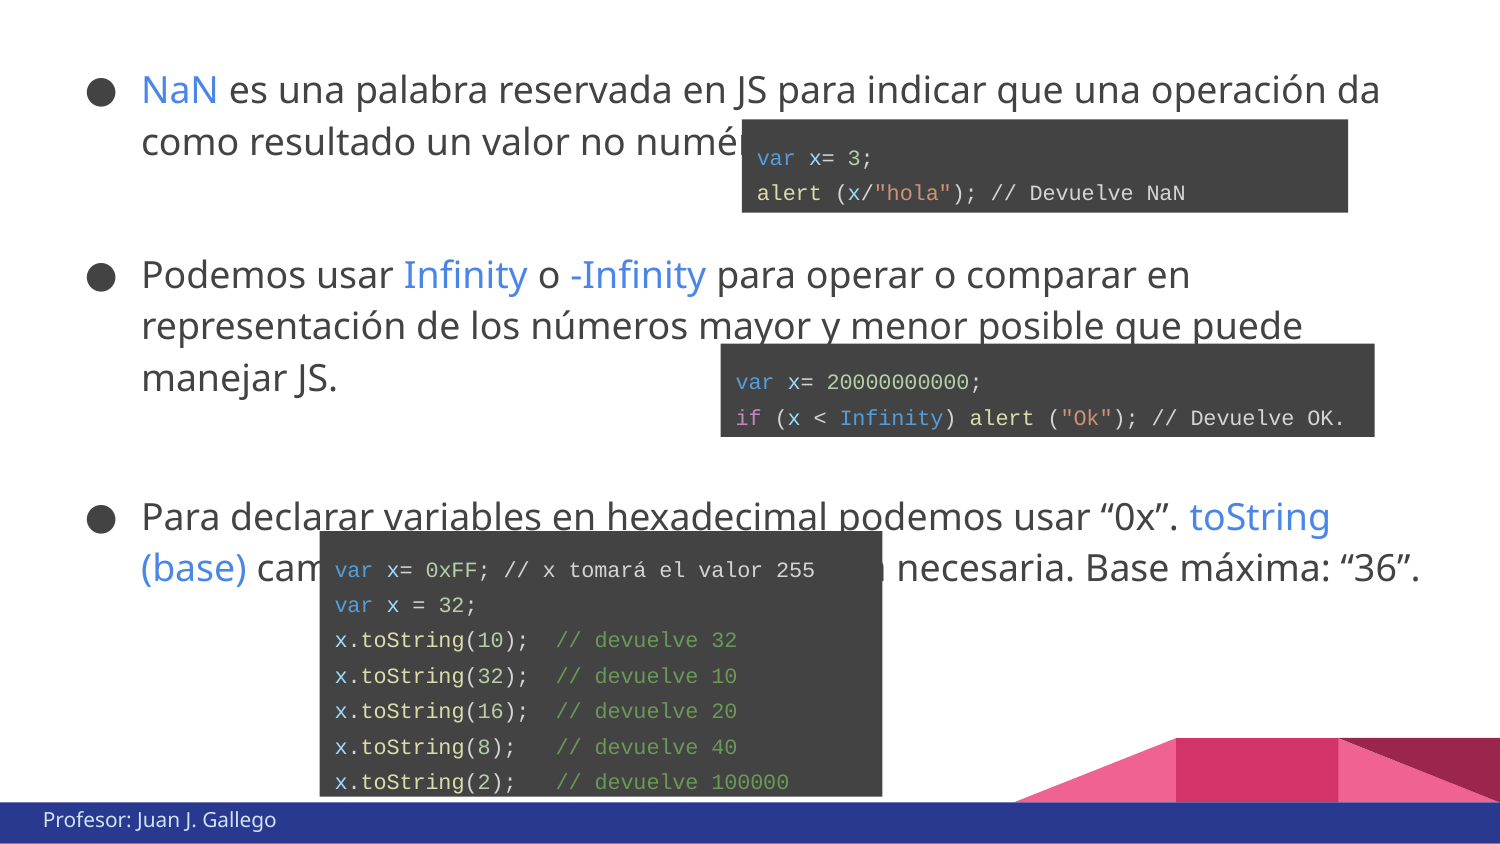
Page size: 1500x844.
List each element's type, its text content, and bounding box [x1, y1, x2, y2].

text_box var x= 3; alert (x/"hola"); // Devuelve NaN [741, 119, 1349, 213]
text_box var x= 20000000000; if (x < Infinity) alert ("Ok"); // Devuelve OK. [720, 343, 1375, 437]
text_box var x= 0xFF; // x tomará el valor 255 var x = 32; x.toString(10); // devuelve 32 x.toString(32); // devuelve 10 x.toString(16); // devuelve 20 x.toString(8); // devuelve 40 x.toString(2); // devuelve 100000 [319, 531, 883, 797]
list NaN es una palabra reservada en JS para indicar que una operación da como resultado un valor no numérico. Ej: Podemos usar Infinity o -Infinity para operar o comparar en representación de los números mayor y menor posible que puede manejar JS. Para declarar variables en hexadecimal podemos usar “0x”. toString (base) cambia el valor en la base numérica necesaria. Base máxima: “36”. [51, 43, 1449, 750]
